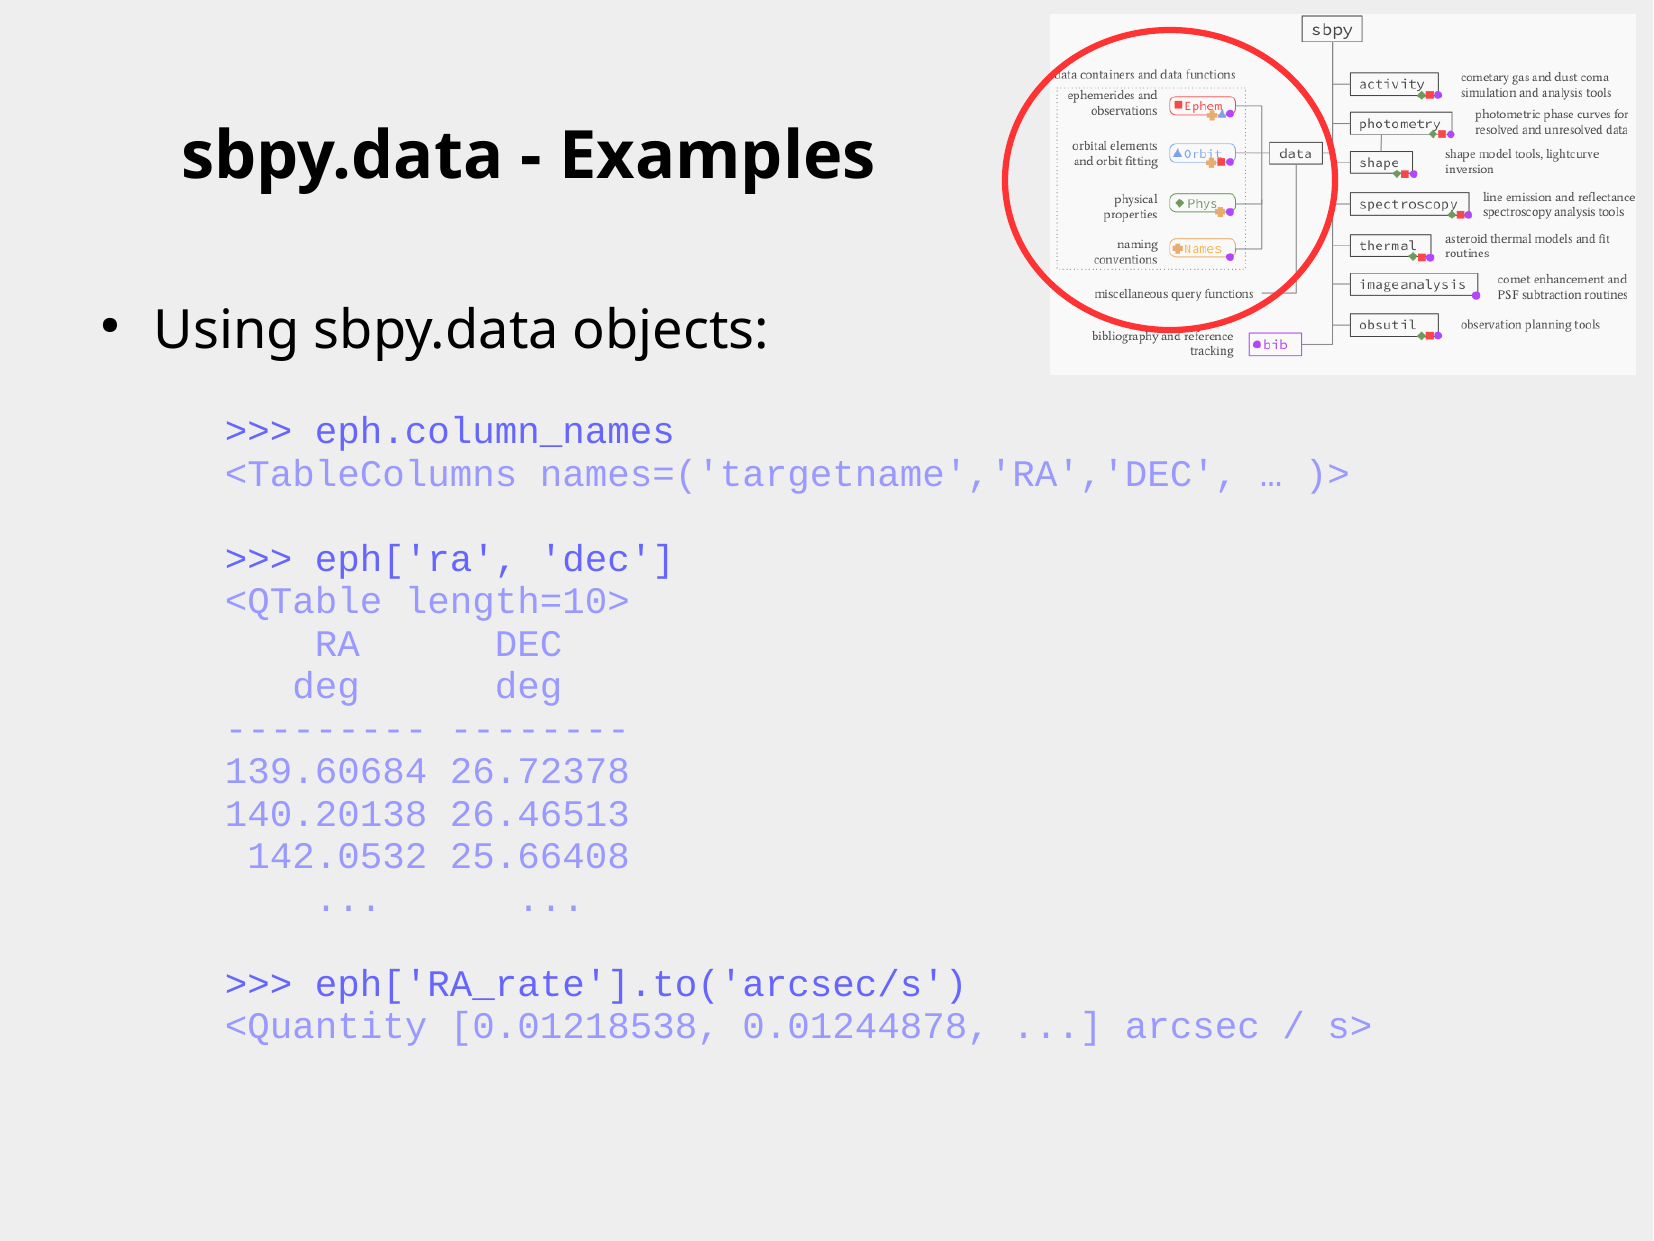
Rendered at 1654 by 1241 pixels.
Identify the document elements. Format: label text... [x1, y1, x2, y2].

text_box >>> eph.column_names <TableColumns names=('targetname','RA','DEC', … )> >>> eph['ra', 'dec'] <QTable length=10> RA DEC deg deg --------- -------- 139.60684 26.72378 140.20138 26.46513 142.0532 25.66408 ... ... >>> eph['RA_rate'].to('arcsec/s') <Quantity [0.01218538, 0.01244878, ...] arcsec / s> [210, 405, 1617, 1058]
list Using sbpy.data objects: [82, 290, 1571, 1171]
picture [1050, 15, 1636, 376]
title sbpy.data - Examples [82, 49, 976, 257]
picture [1050, 34, 1331, 326]
